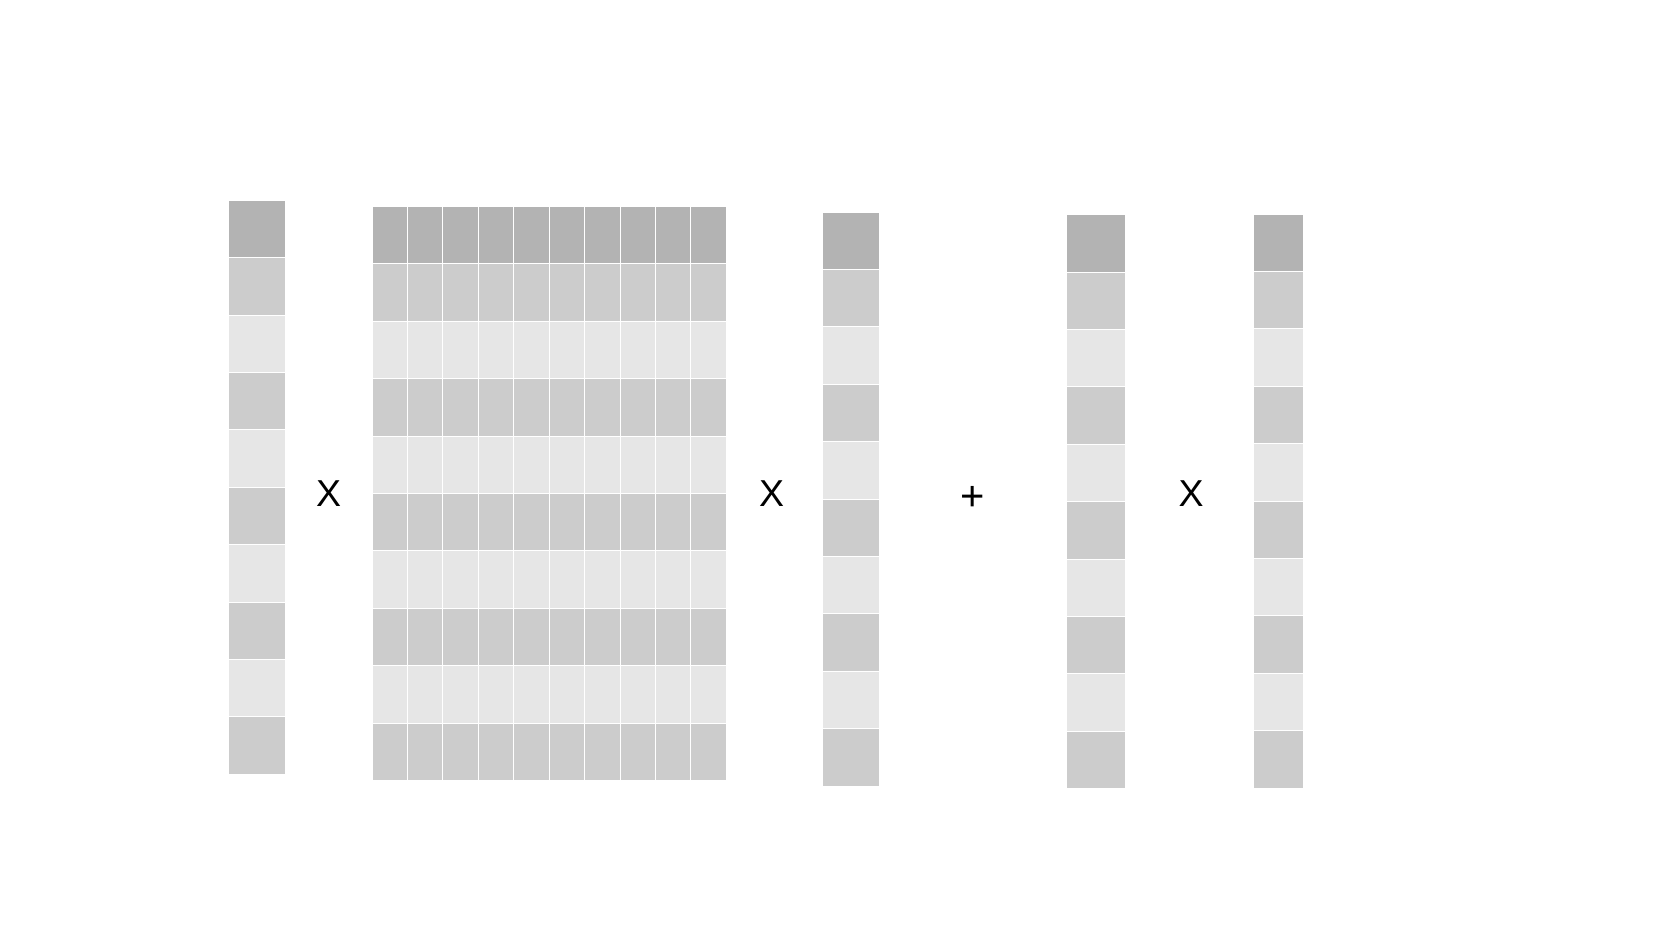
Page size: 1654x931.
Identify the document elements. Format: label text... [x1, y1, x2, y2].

table_cell [691, 609, 726, 665]
table_cell [550, 494, 584, 550]
table_cell [1067, 387, 1125, 444]
table_cell [550, 551, 584, 608]
table_cell [229, 373, 285, 429]
table_cell [550, 437, 584, 493]
table_cell [656, 494, 690, 550]
table_header [550, 207, 584, 263]
table_cell [229, 660, 285, 716]
text_box X [1163, 465, 1209, 523]
table_cell [621, 609, 655, 665]
table_header [408, 207, 442, 263]
table_cell [691, 379, 726, 436]
table_cell [550, 322, 584, 378]
table_cell [550, 379, 584, 436]
table_cell [585, 724, 620, 780]
table_cell [373, 551, 407, 608]
table_cell [656, 322, 690, 378]
table_cell [443, 264, 478, 321]
table_cell [229, 488, 285, 544]
table_header [656, 207, 690, 263]
table_cell [1067, 617, 1125, 673]
table_cell [408, 494, 442, 550]
table_cell [514, 551, 549, 608]
table_cell [1067, 273, 1125, 329]
table_cell [1254, 616, 1303, 673]
table_cell [443, 437, 478, 493]
table_cell [621, 379, 655, 436]
table_cell [514, 494, 549, 550]
table_cell [621, 437, 655, 493]
table_header [1254, 215, 1303, 271]
table_cell [656, 437, 690, 493]
text_box X [301, 465, 347, 523]
table_cell [514, 322, 549, 378]
table_cell [585, 264, 620, 321]
table_cell [621, 264, 655, 321]
table_cell [479, 724, 513, 780]
table_cell [691, 724, 726, 780]
table_cell [373, 322, 407, 378]
table_cell [550, 264, 584, 321]
table_cell [514, 609, 549, 665]
table_cell [1254, 731, 1303, 788]
table_cell [656, 379, 690, 436]
table_header [823, 213, 879, 269]
table_cell [691, 437, 726, 493]
table_cell [443, 666, 478, 723]
table_cell [621, 494, 655, 550]
table_cell [229, 603, 285, 659]
table_cell [823, 500, 879, 556]
table_cell [823, 327, 879, 384]
table_cell [1067, 445, 1125, 501]
table_cell [479, 494, 513, 550]
table_header [1067, 215, 1125, 272]
table_cell [691, 494, 726, 550]
table_cell [823, 557, 879, 613]
table_cell [479, 264, 513, 321]
table_cell [229, 545, 285, 602]
table_cell [408, 437, 442, 493]
table_cell [479, 437, 513, 493]
table_cell [1254, 387, 1303, 443]
table_cell [585, 379, 620, 436]
table_cell [479, 666, 513, 723]
table_cell [1254, 329, 1303, 386]
table_cell [408, 724, 442, 780]
table_cell [408, 264, 442, 321]
table_cell [823, 614, 879, 671]
table_cell [550, 666, 584, 723]
table_cell [443, 609, 478, 665]
table_cell [656, 609, 690, 665]
table_cell [373, 609, 407, 665]
table_cell [1254, 674, 1303, 730]
table_cell [621, 551, 655, 608]
table_cell [585, 609, 620, 665]
table_cell [823, 729, 879, 786]
table_cell [443, 379, 478, 436]
table_cell [514, 379, 549, 436]
table_cell [514, 724, 549, 780]
table_cell [373, 724, 407, 780]
table_header [479, 207, 513, 263]
table_cell [621, 666, 655, 723]
table_cell [823, 672, 879, 728]
table_cell [691, 264, 726, 321]
table_cell [621, 322, 655, 378]
table_cell [691, 666, 726, 723]
table_cell [443, 494, 478, 550]
table_cell [373, 264, 407, 321]
table_cell [823, 442, 879, 499]
table_cell [1254, 272, 1303, 328]
table_cell [1067, 674, 1125, 731]
table_cell [585, 494, 620, 550]
table_cell [408, 666, 442, 723]
table_cell [656, 666, 690, 723]
table_cell [514, 264, 549, 321]
table_cell [408, 551, 442, 608]
table_cell [823, 270, 879, 326]
table_cell [408, 609, 442, 665]
table_cell [229, 717, 285, 774]
table_header [691, 207, 726, 263]
table_header [229, 201, 285, 257]
table_cell [229, 316, 285, 372]
table_cell [373, 494, 407, 550]
table_cell [1067, 732, 1125, 788]
table_cell [1067, 560, 1125, 616]
table_header [514, 207, 549, 263]
table_cell [443, 551, 478, 608]
table_cell [585, 666, 620, 723]
table_cell [373, 379, 407, 436]
table_cell [443, 724, 478, 780]
table_cell [479, 322, 513, 378]
table_cell [408, 322, 442, 378]
table_cell [1254, 559, 1303, 615]
table_cell [1067, 502, 1125, 559]
table_cell [514, 666, 549, 723]
table_cell [1254, 502, 1303, 558]
table_cell [479, 379, 513, 436]
table_cell [691, 322, 726, 378]
table_cell [229, 430, 285, 487]
table_cell [514, 437, 549, 493]
table_cell [550, 724, 584, 780]
table_cell [229, 258, 285, 315]
table_cell [585, 437, 620, 493]
table_cell [621, 724, 655, 780]
table_cell [373, 437, 407, 493]
table_cell [408, 379, 442, 436]
text_box + [945, 465, 1006, 541]
table_cell [585, 551, 620, 608]
text_box X [744, 465, 790, 523]
table_cell [373, 666, 407, 723]
table_cell [443, 322, 478, 378]
table_cell [656, 724, 690, 780]
table_cell [479, 609, 513, 665]
table_cell [1254, 444, 1303, 501]
table_header [585, 207, 620, 263]
table_cell [691, 551, 726, 608]
table_cell [550, 609, 584, 665]
table_cell [656, 264, 690, 321]
table_cell [1067, 330, 1125, 386]
table_cell [823, 385, 879, 441]
table_cell [479, 551, 513, 608]
table_cell [656, 551, 690, 608]
table_header [443, 207, 478, 263]
table_header [373, 207, 407, 263]
table_header [621, 207, 655, 263]
table_cell [585, 322, 620, 378]
